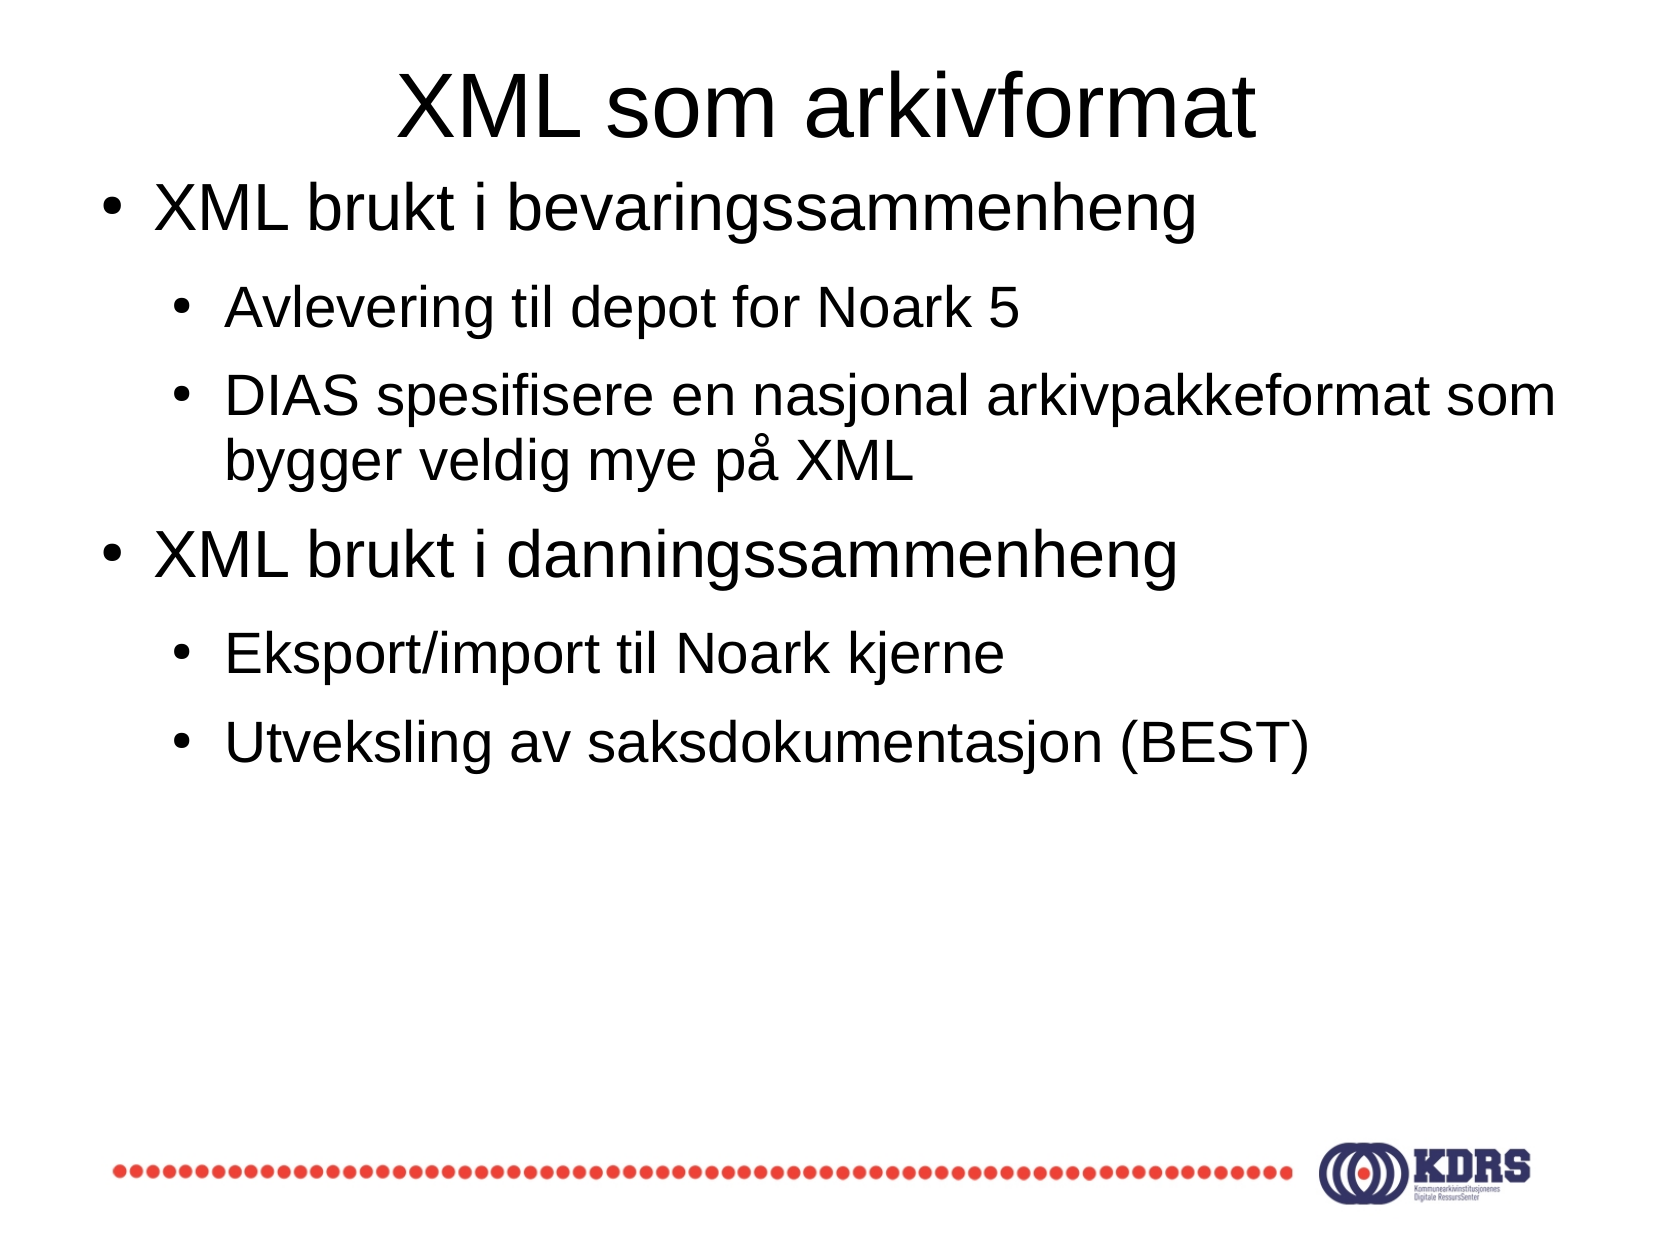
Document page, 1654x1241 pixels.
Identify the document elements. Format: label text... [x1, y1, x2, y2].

list XML brukt i bevaringssammenheng Avlevering til depot for Noark 5 DIAS spesifisere en nasjonal arkivpakkeformat som bygger veldig mye på XML XML brukt i danningssammenheng Eksport/import til Noark kjerne Utveksling av saksdokumentasjon (BEST) [82, 170, 1571, 1149]
picture [85, 1149, 1557, 1219]
title XML som arkivformat [82, 49, 1571, 162]
